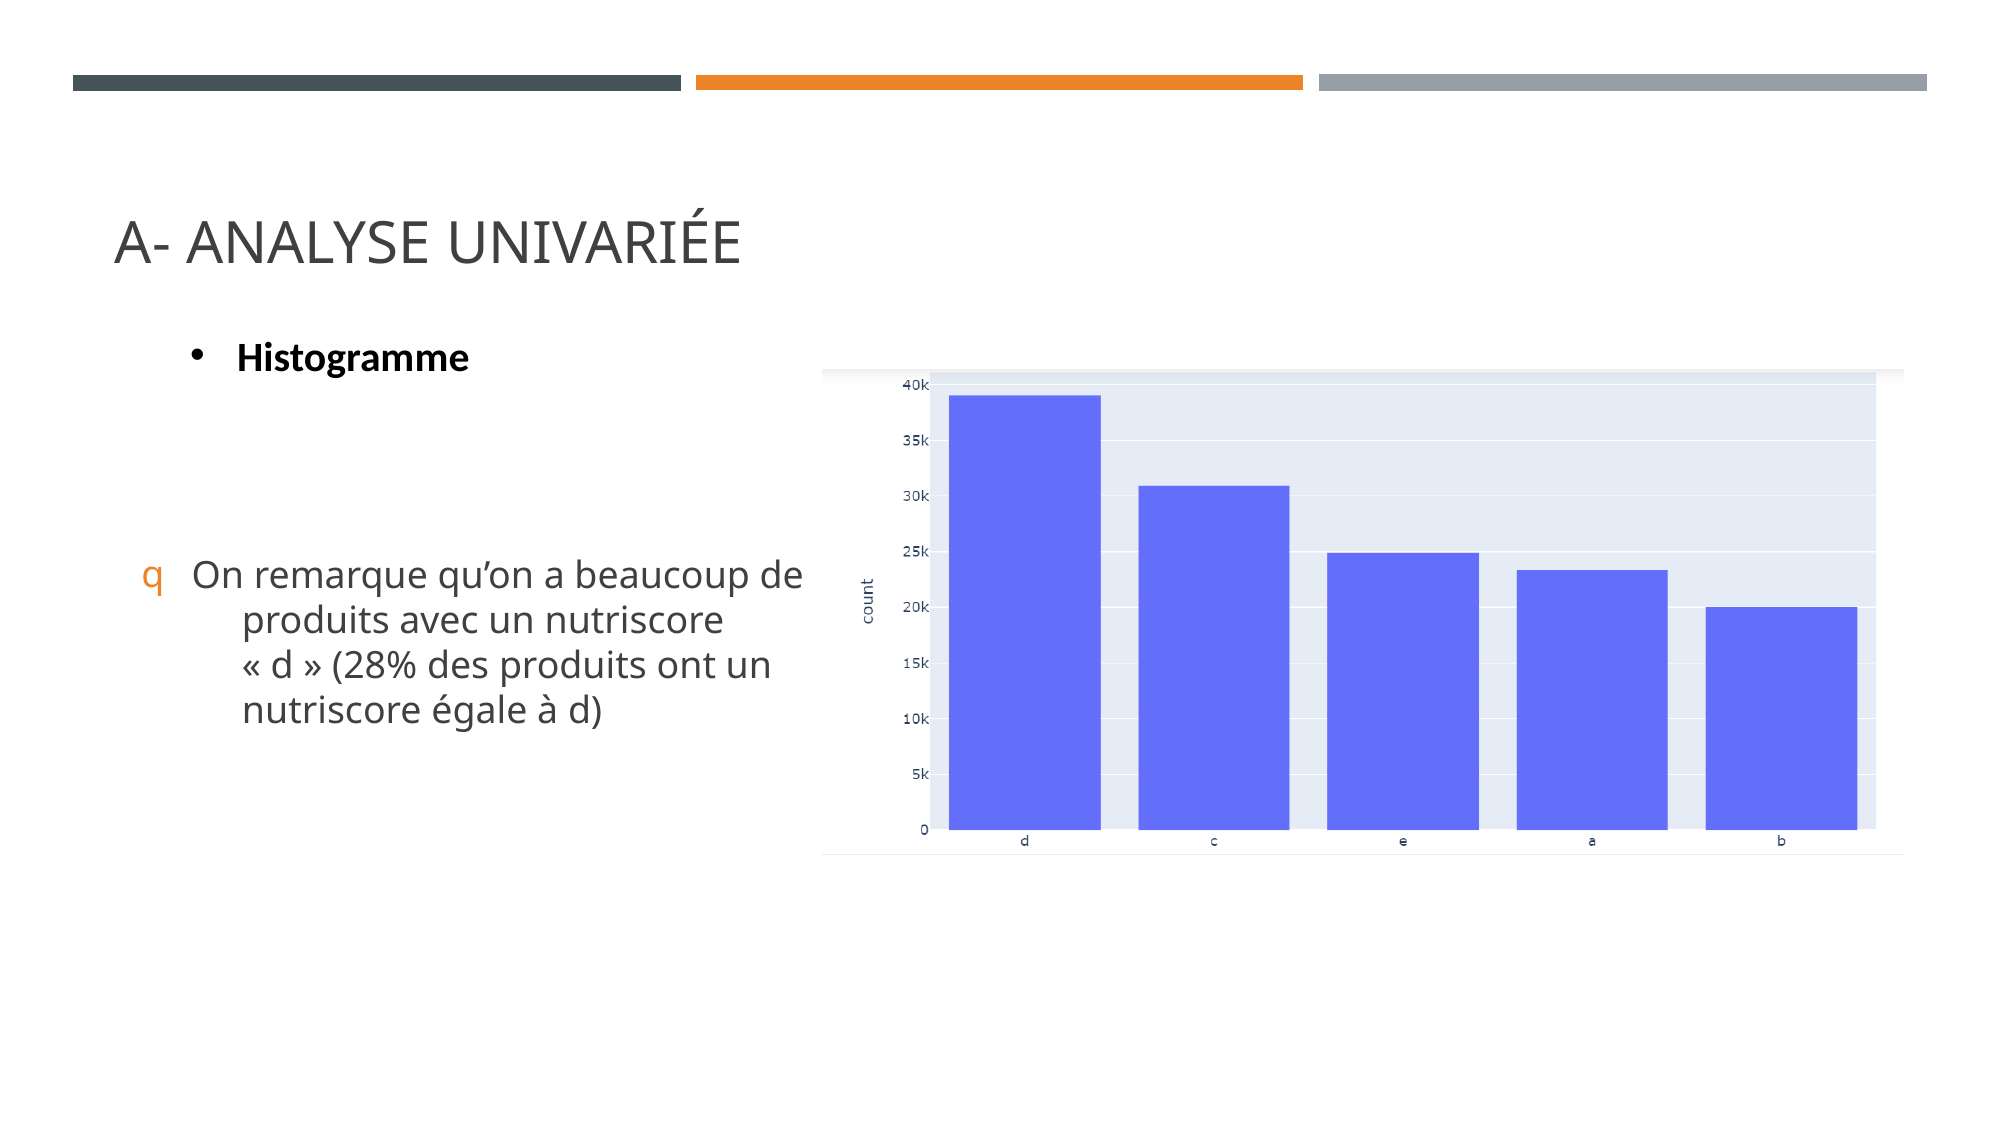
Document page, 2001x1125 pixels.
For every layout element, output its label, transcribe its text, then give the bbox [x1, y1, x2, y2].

text_box Histogramme [175, 321, 675, 388]
list On remarque qu’on a beaucoup de produits avec un nutriscore « d » (28% des produits ont un nutriscore égale à d) [126, 426, 822, 913]
title A- Analyse univariée [100, 115, 908, 283]
picture [822, 369, 1904, 855]
